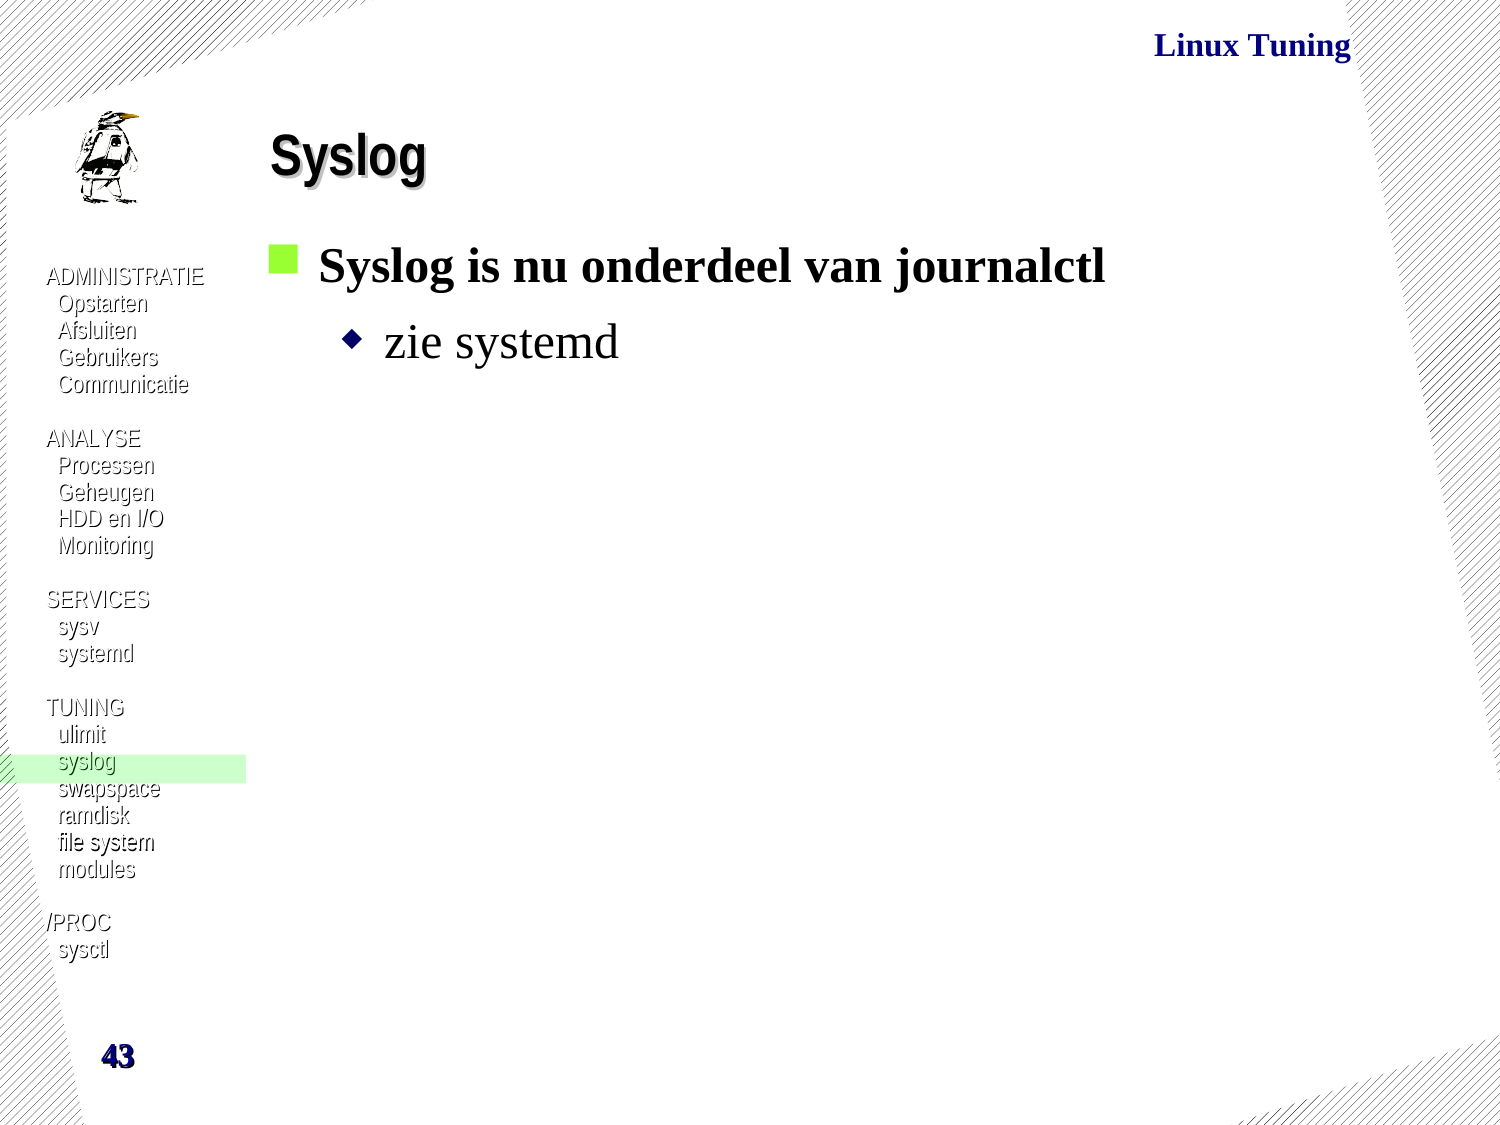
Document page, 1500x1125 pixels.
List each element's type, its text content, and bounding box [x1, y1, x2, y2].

title Syslog [270, 41, 1500, 250]
picture [57, 105, 143, 206]
list Syslog is nu onderdeel van journalctl zie systemd [264, 229, 1486, 882]
text_box [0, 754, 247, 784]
